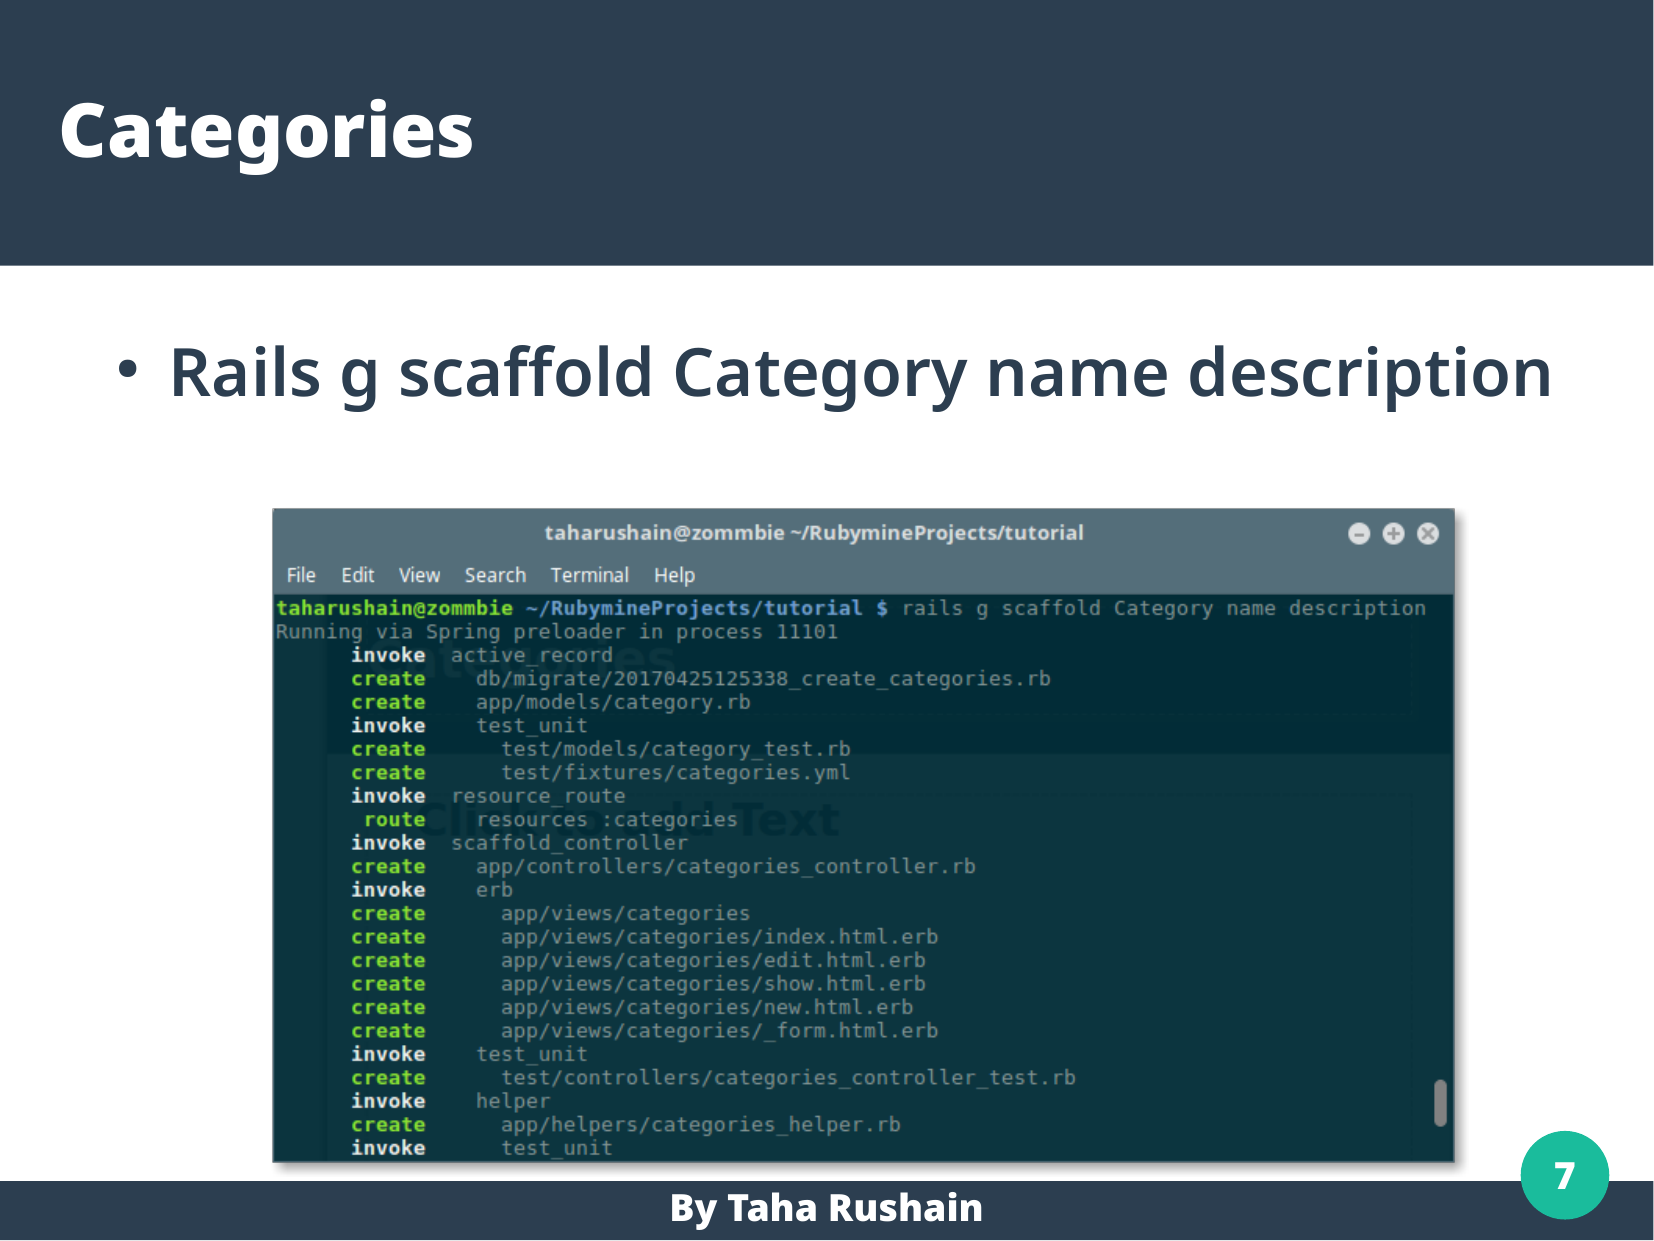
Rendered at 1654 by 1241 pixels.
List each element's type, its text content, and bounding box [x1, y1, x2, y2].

title Categories [59, 49, 1595, 207]
list Rails g scaffold Category name description [59, 324, 1595, 1152]
picture [265, 501, 1469, 1177]
